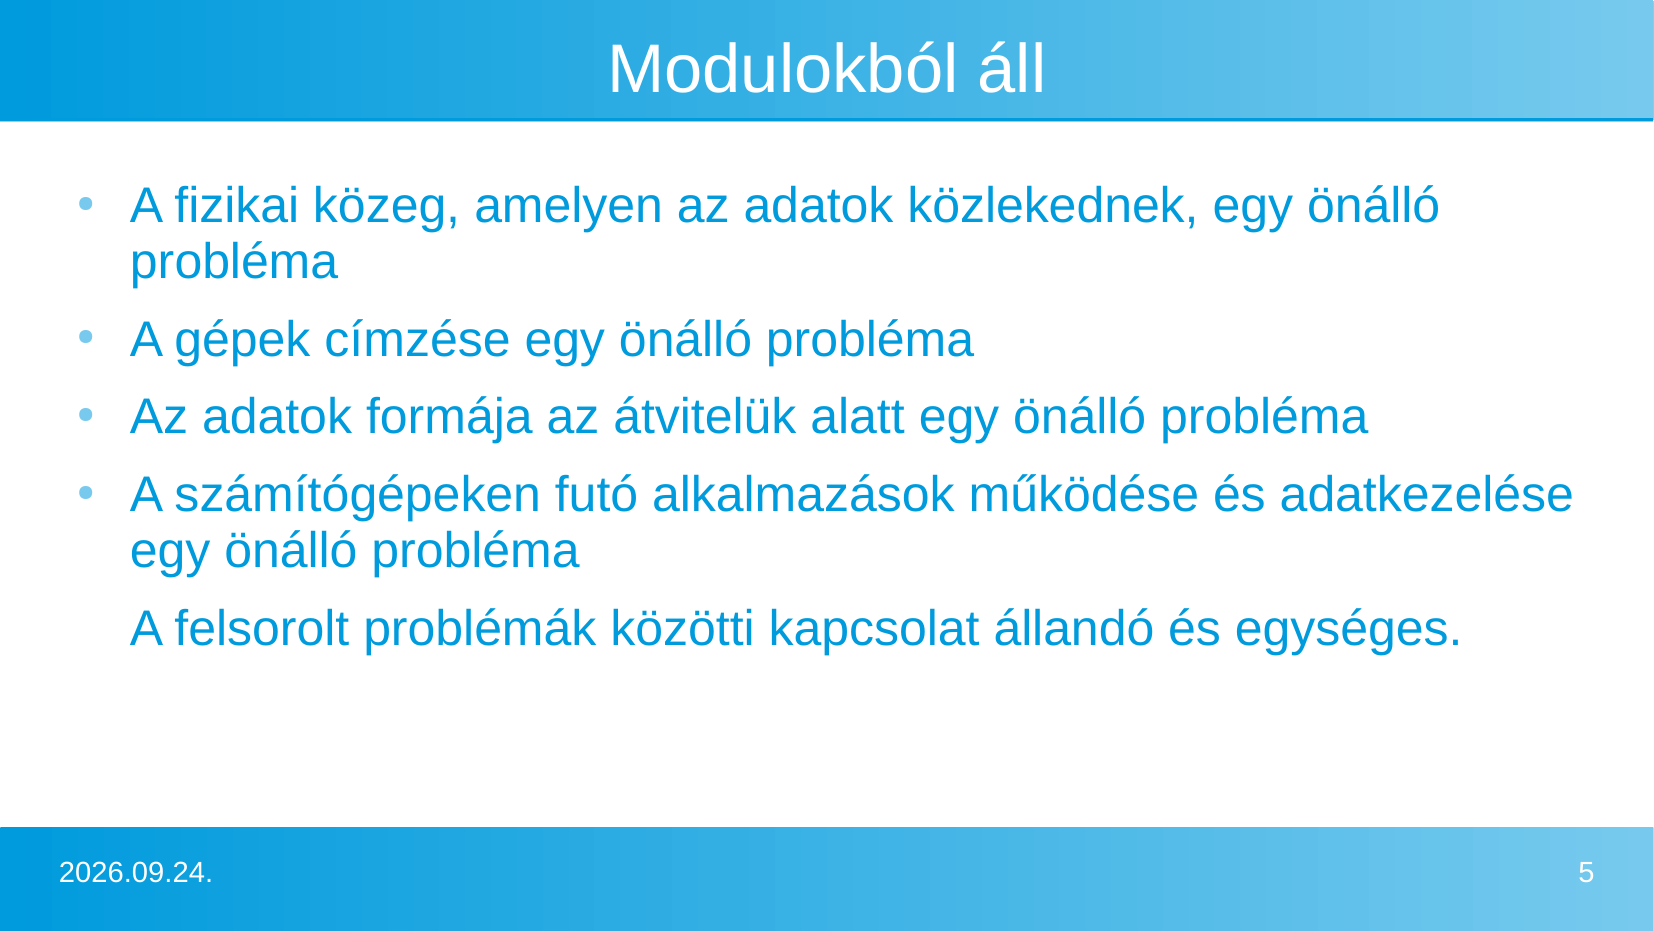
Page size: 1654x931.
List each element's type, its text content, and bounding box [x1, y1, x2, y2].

list A fizikai közeg, amelyen az adatok közlekednek, egy önálló probléma A gépek címzése egy önálló probléma Az adatok formája az átvitelük alatt egy önálló probléma A számítógépeken futó alkalmazások működése és adatkezelése egy önálló probléma A felsorolt problémák közötti kapcsolat állandó és egységes. [59, 177, 1595, 768]
title Modulokból áll [59, 29, 1595, 108]
